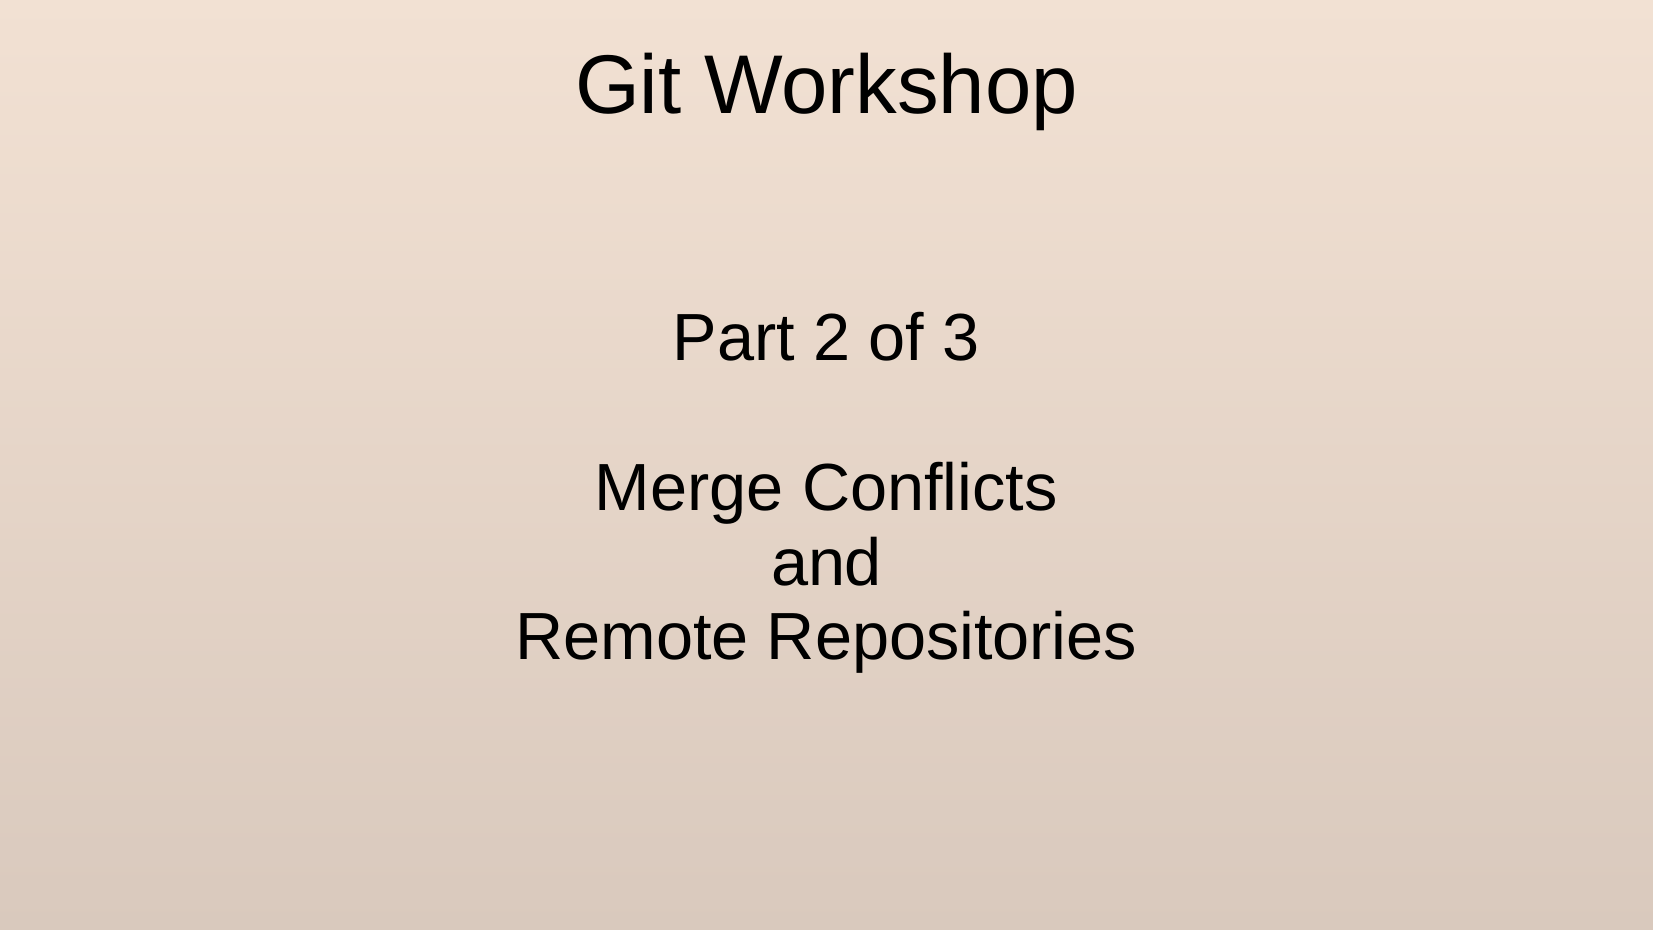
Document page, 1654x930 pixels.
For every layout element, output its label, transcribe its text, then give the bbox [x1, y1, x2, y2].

title Git Workshop [82, 19, 1571, 151]
subtitle Part 2 of 3 Merge Conflicts and Remote Repositories [82, 217, 1571, 757]
